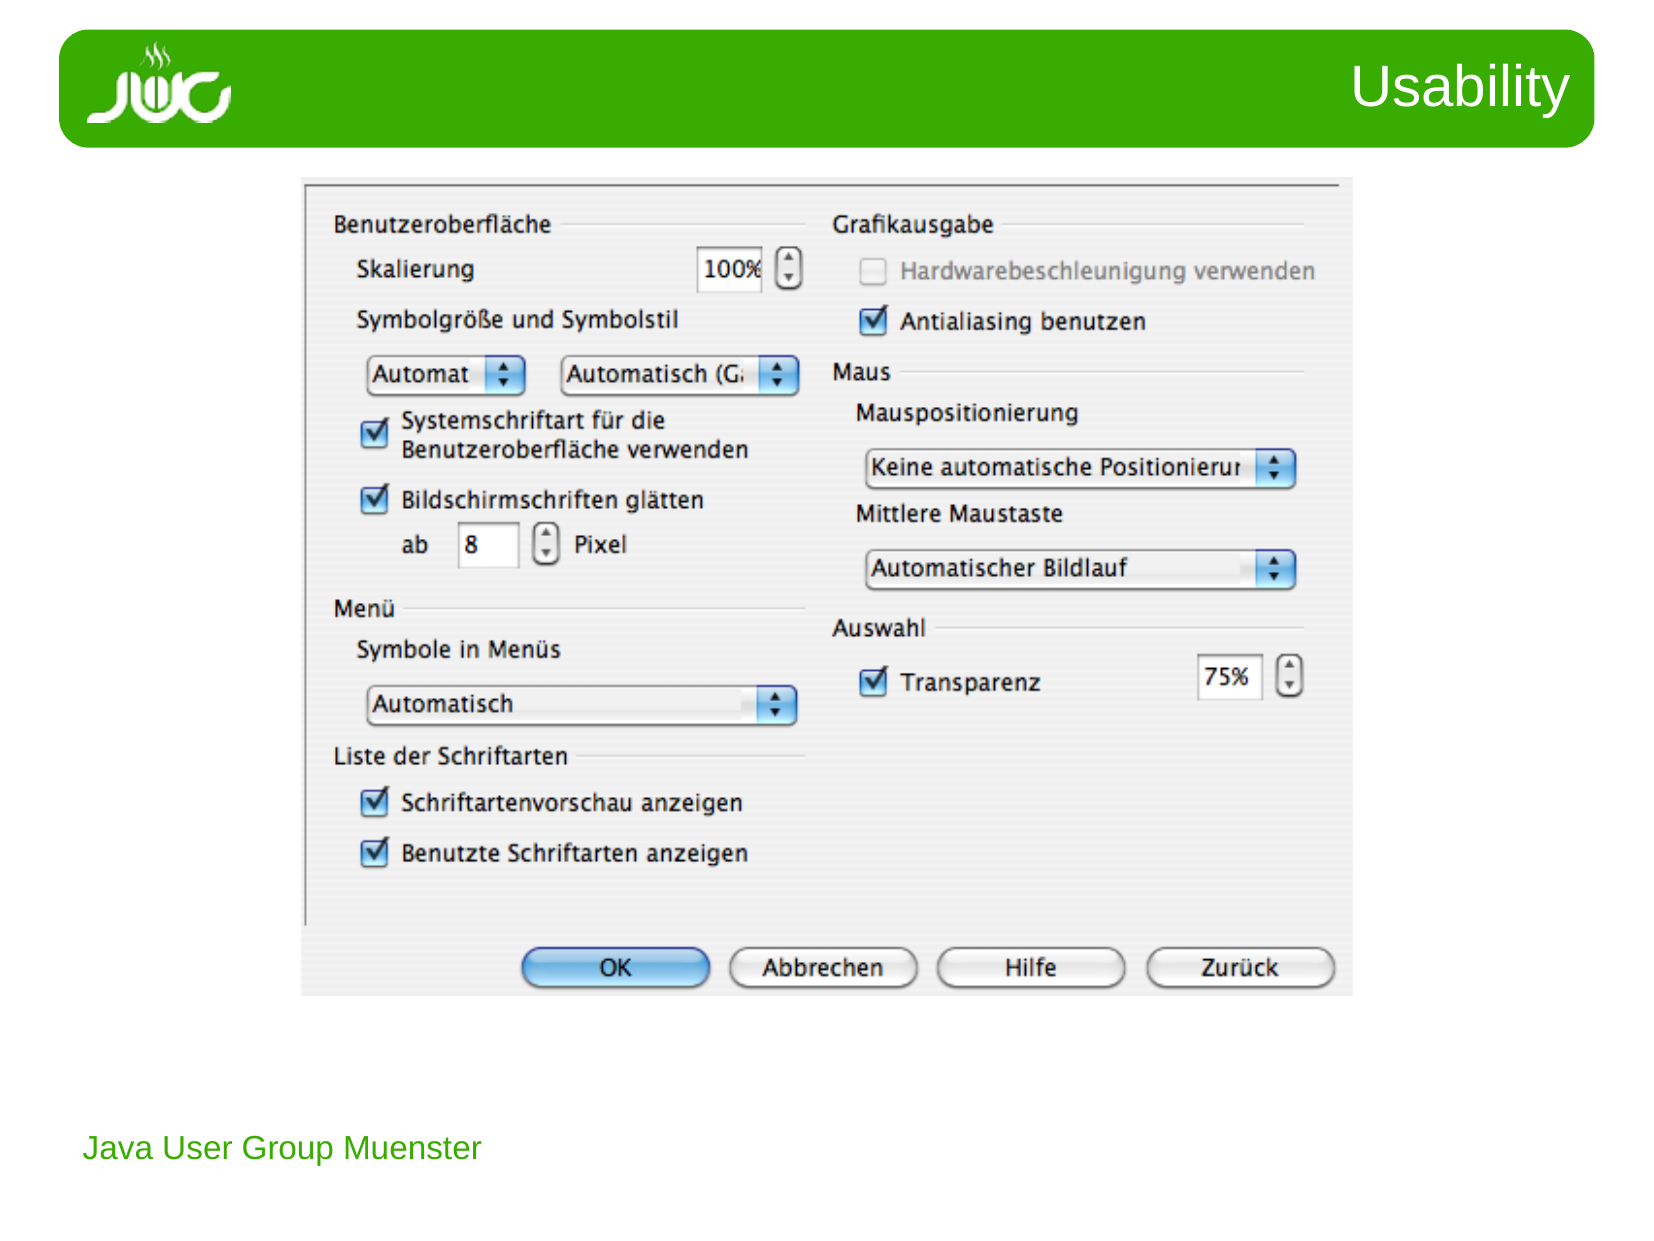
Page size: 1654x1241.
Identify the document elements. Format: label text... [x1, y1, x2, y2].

picture [87, 41, 231, 123]
title Usability [265, 37, 1571, 136]
picture [301, 177, 1353, 996]
